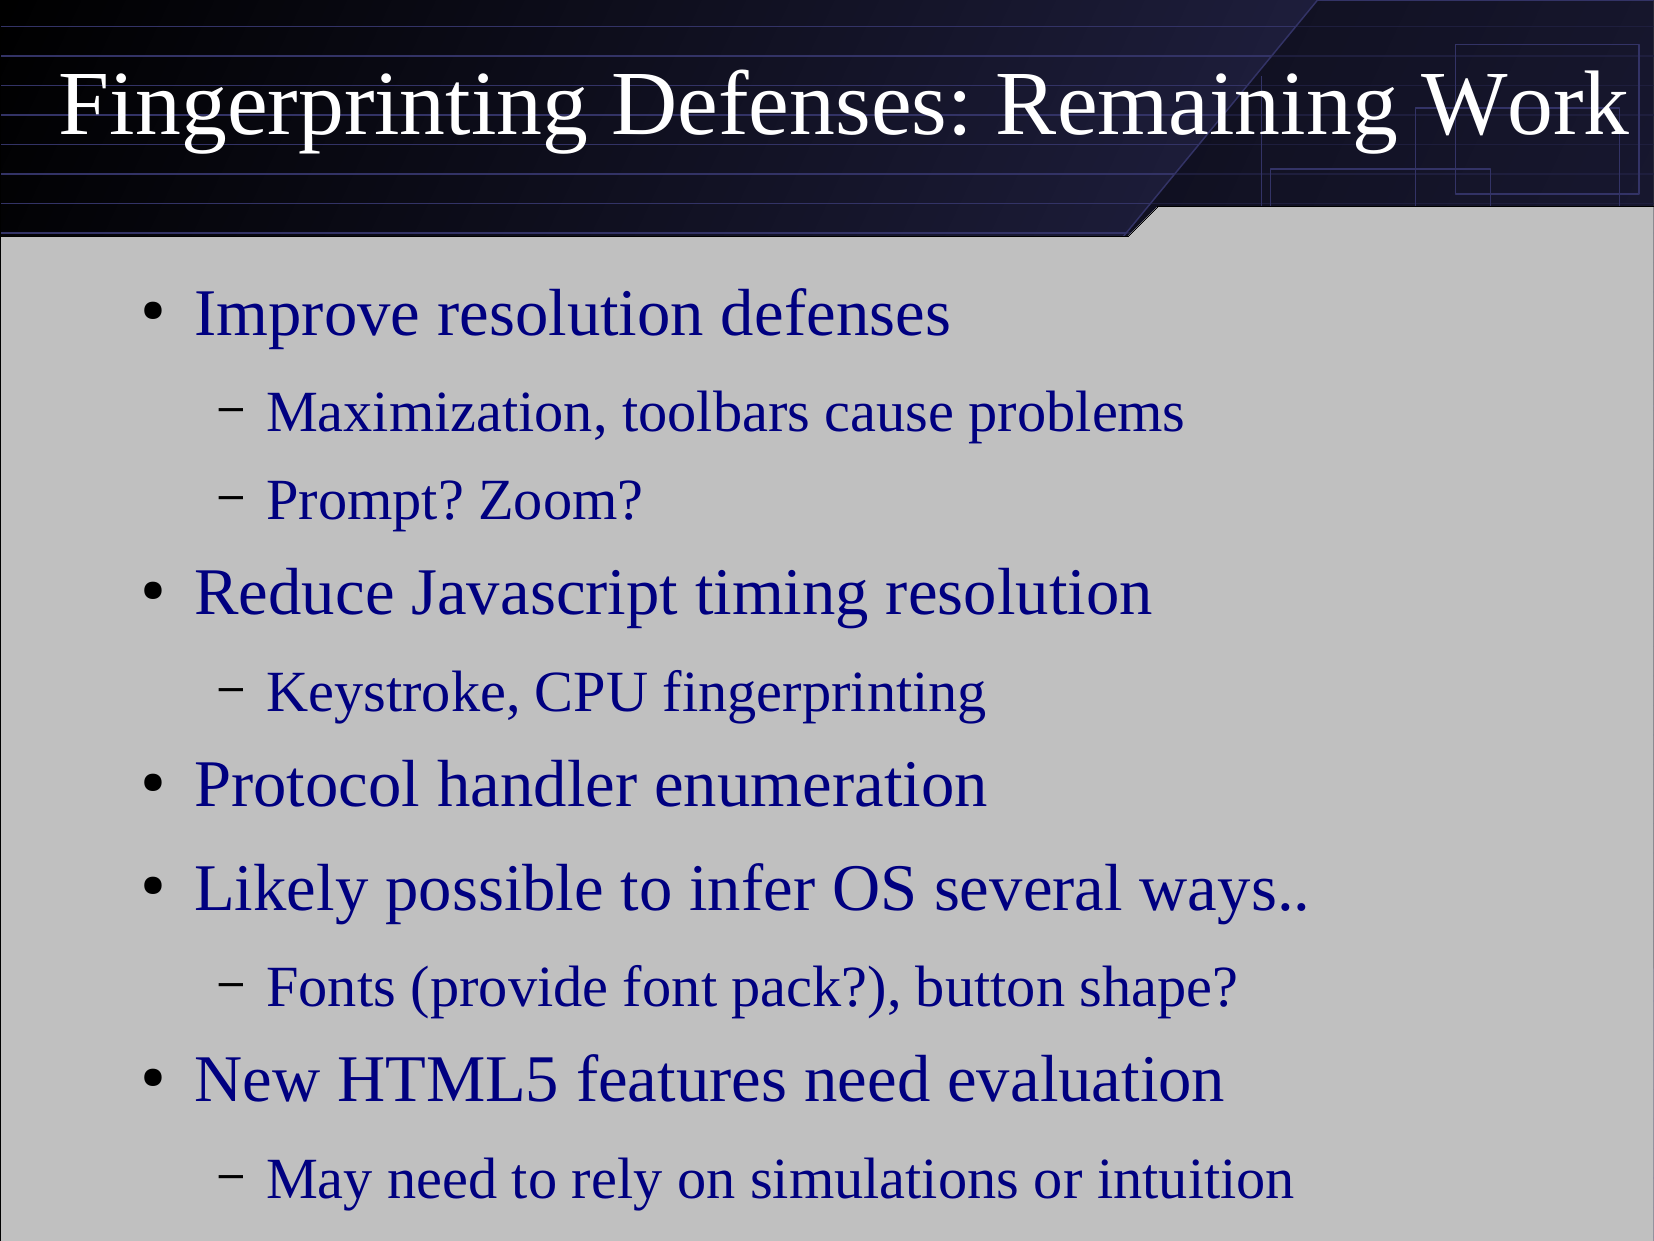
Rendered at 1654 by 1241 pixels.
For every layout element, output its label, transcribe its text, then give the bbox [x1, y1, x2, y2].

title Fingerprinting Defenses: Remaining Work [59, 0, 1654, 208]
list Improve resolution defenses Maximization, toolbars cause problems Prompt? Zoom? Reduce Javascript timing resolution Keystroke, CPU fingerprinting Protocol handler enumeration Likely possible to infer OS several ways.. Fonts (provide font pack?), button shape? New HTML5 features need evaluation May need to rely on simulations or intuition [123, 275, 1536, 1211]
